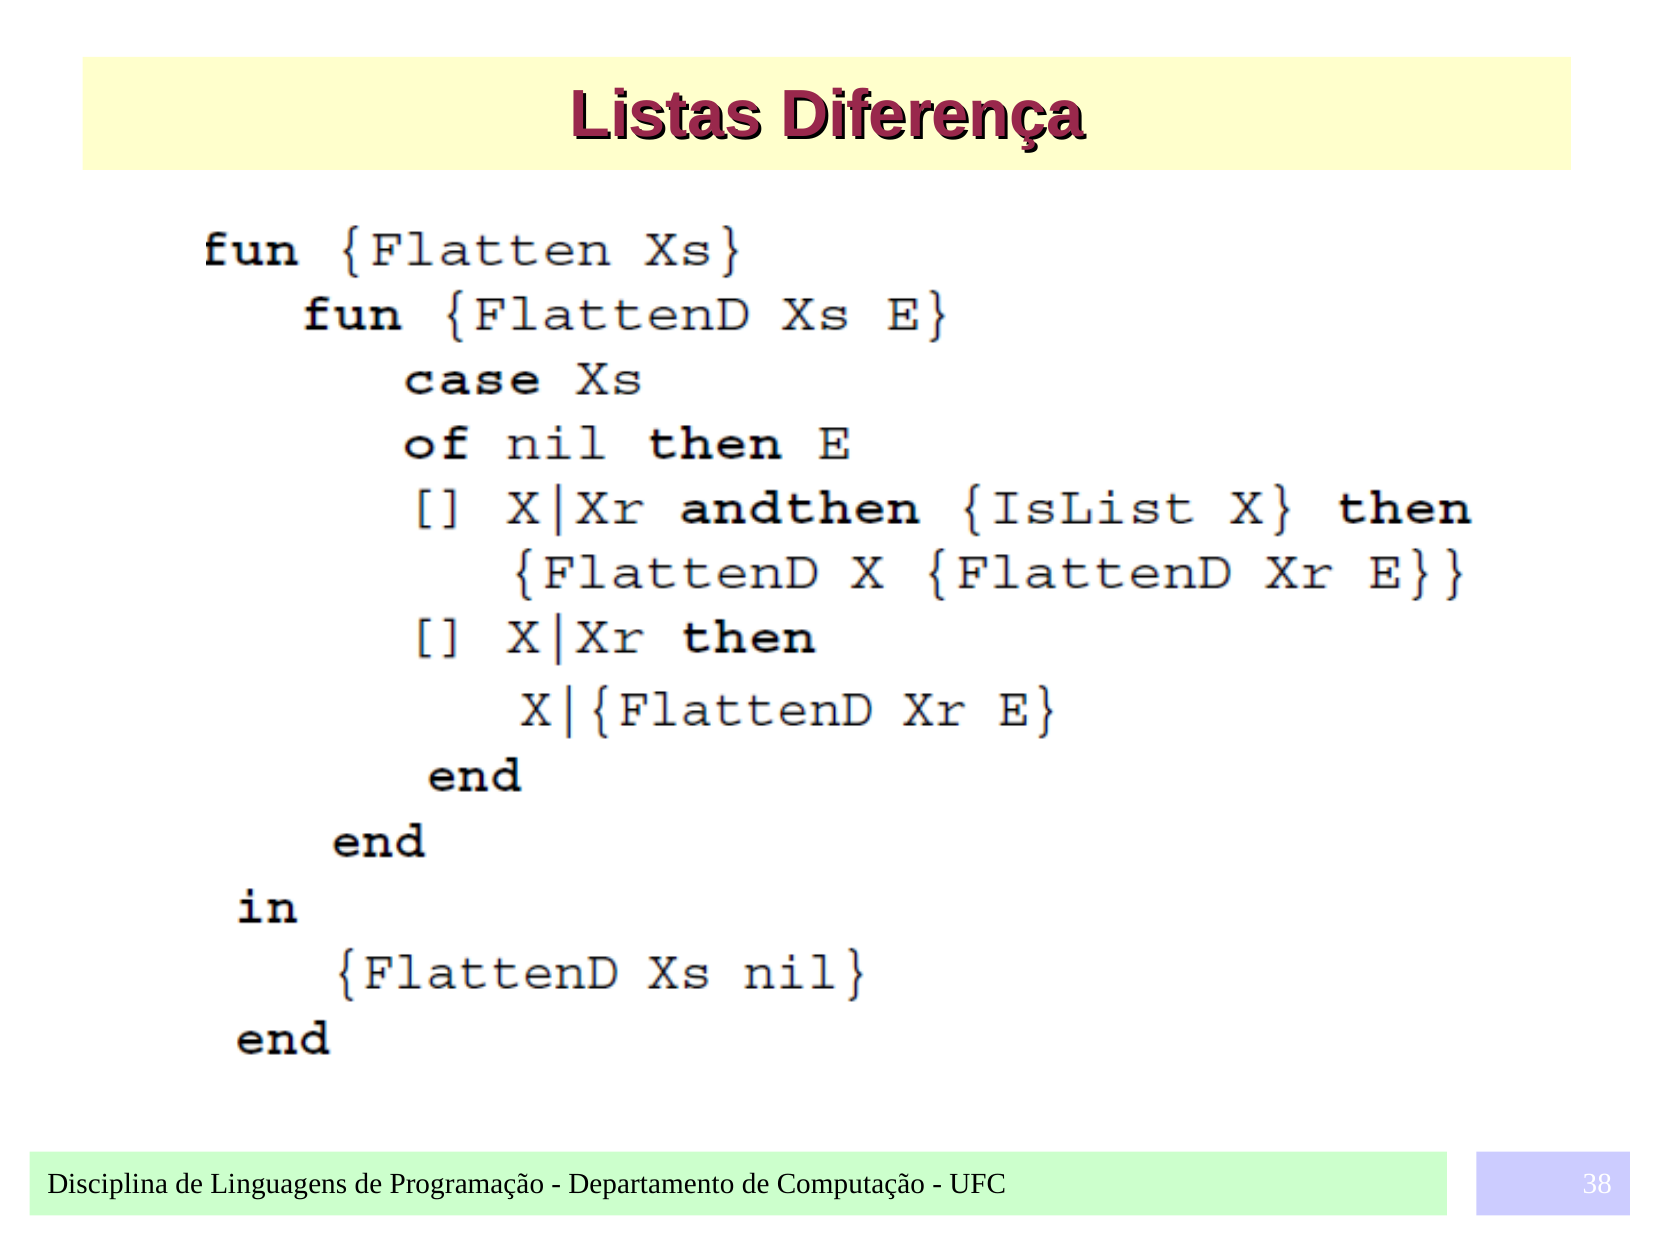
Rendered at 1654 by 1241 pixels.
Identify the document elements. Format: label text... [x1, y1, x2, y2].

picture [206, 224, 1477, 1060]
title Listas Diferença [82, 56, 1571, 170]
